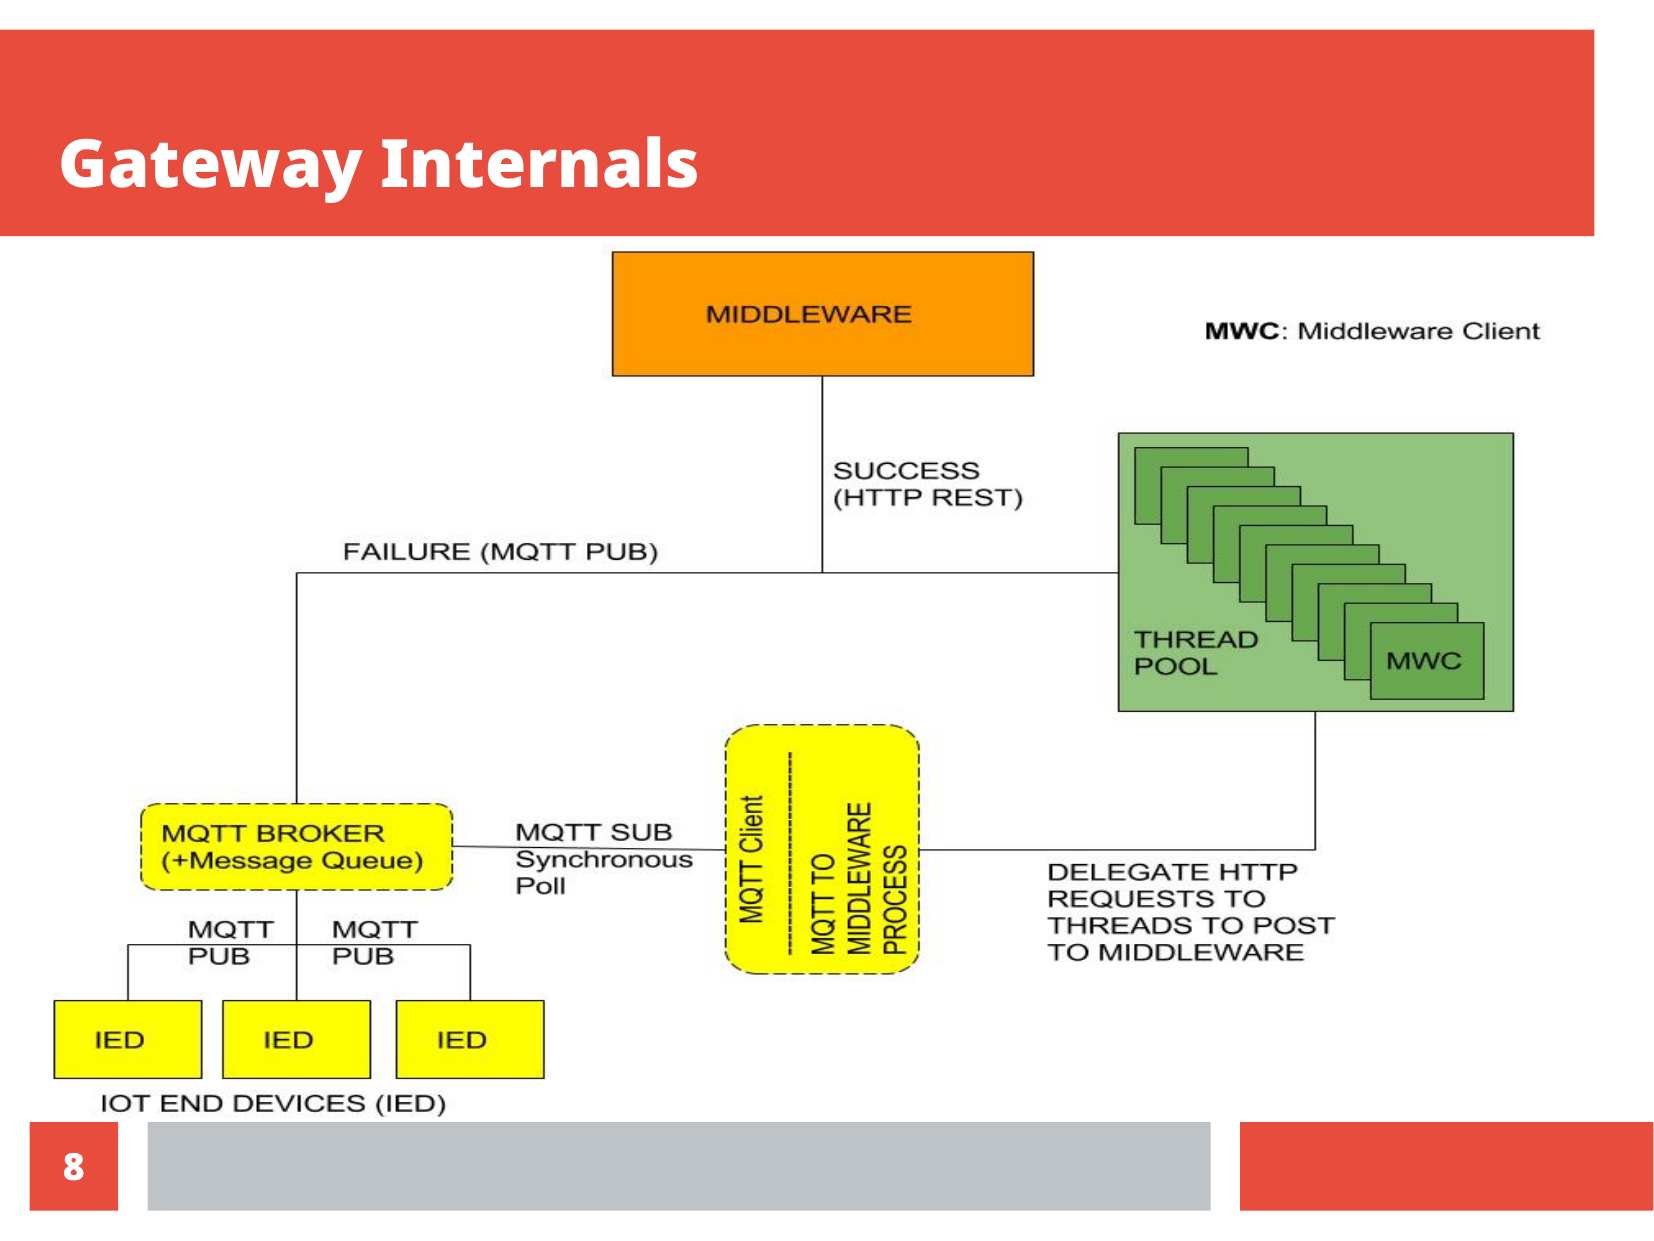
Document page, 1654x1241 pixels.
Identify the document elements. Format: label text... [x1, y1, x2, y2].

title Gateway Internals [59, 59, 1595, 207]
picture [26, 243, 1598, 1118]
